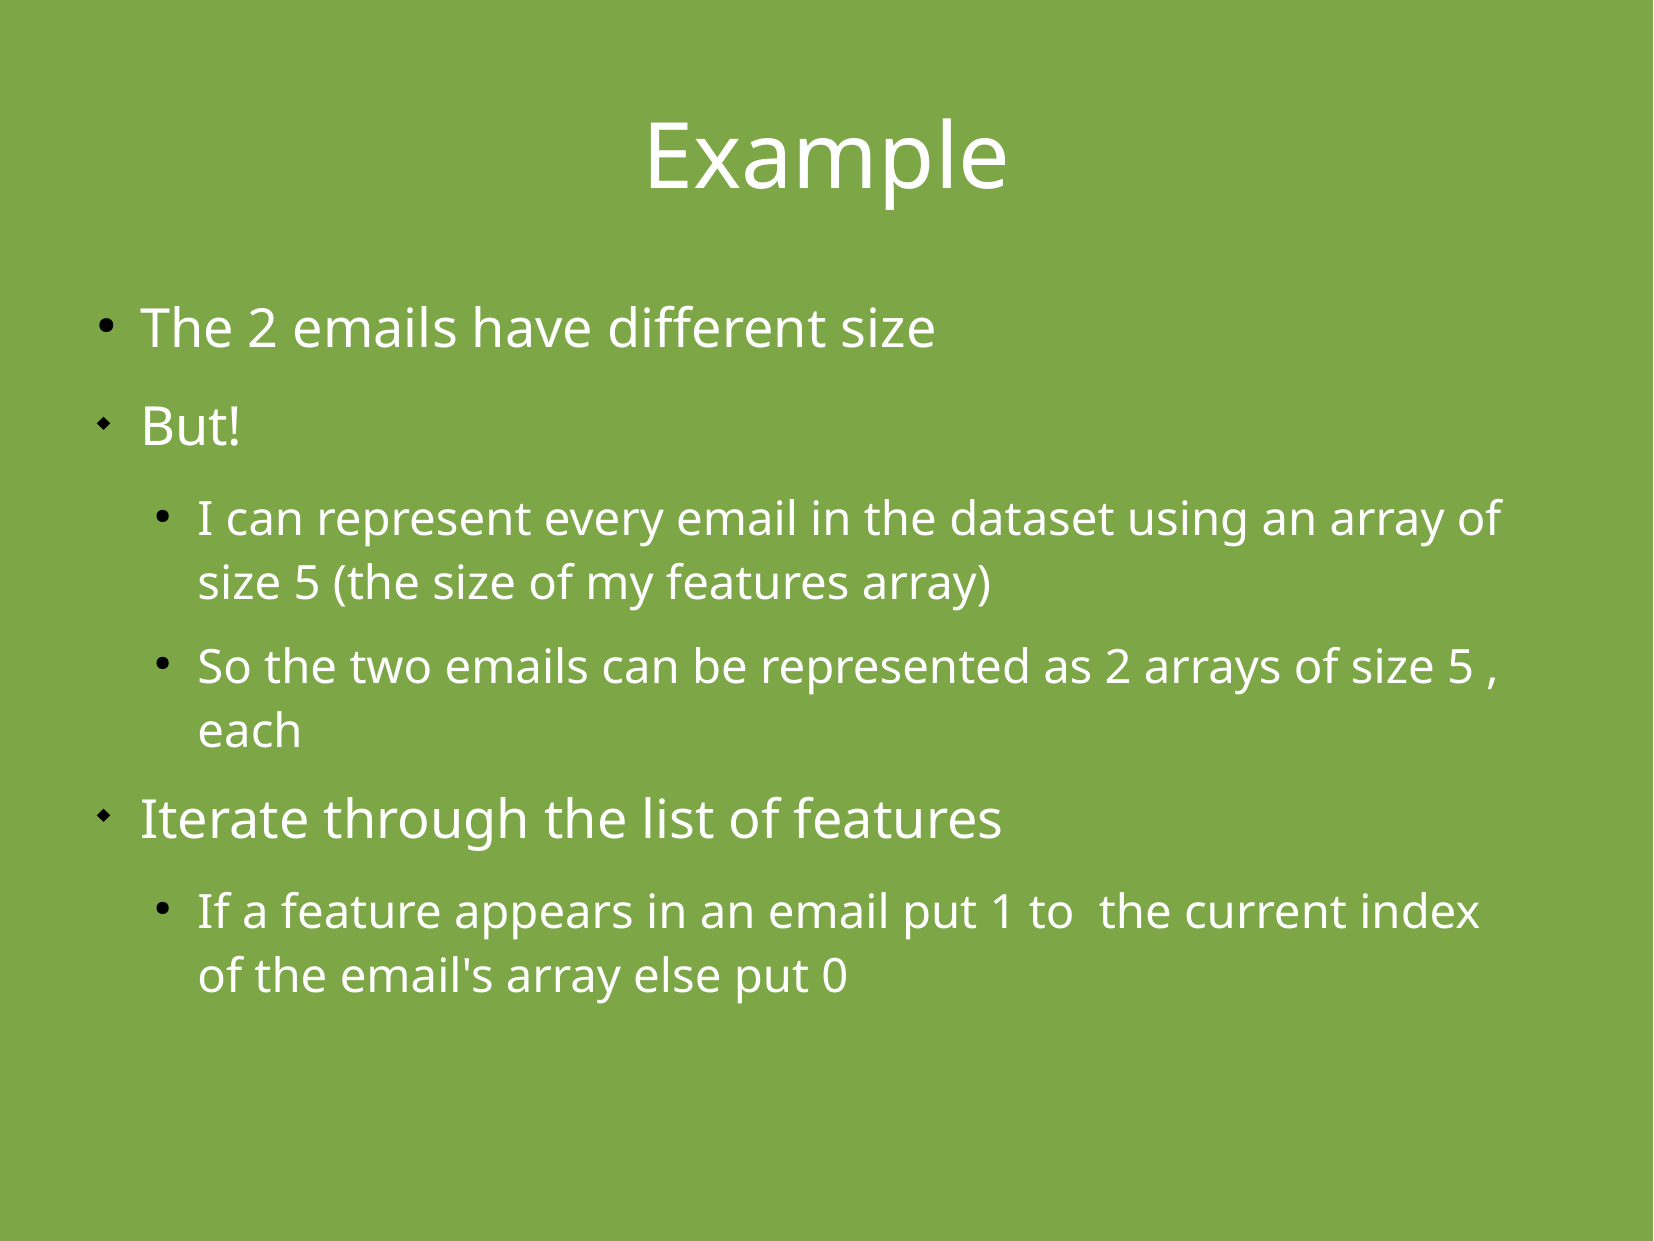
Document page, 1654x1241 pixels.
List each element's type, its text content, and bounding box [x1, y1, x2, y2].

list The 2 emails have different size But! I can represent every email in the dataset using an array of size 5 (the size of my features array) So the two emails can be represented as 2 arrays of size 5 , each Iterate through the list of features If a feature appears in an email put 1 to the current index of the email's array else put 0 [82, 290, 1538, 1010]
title Example [82, 49, 1571, 257]
